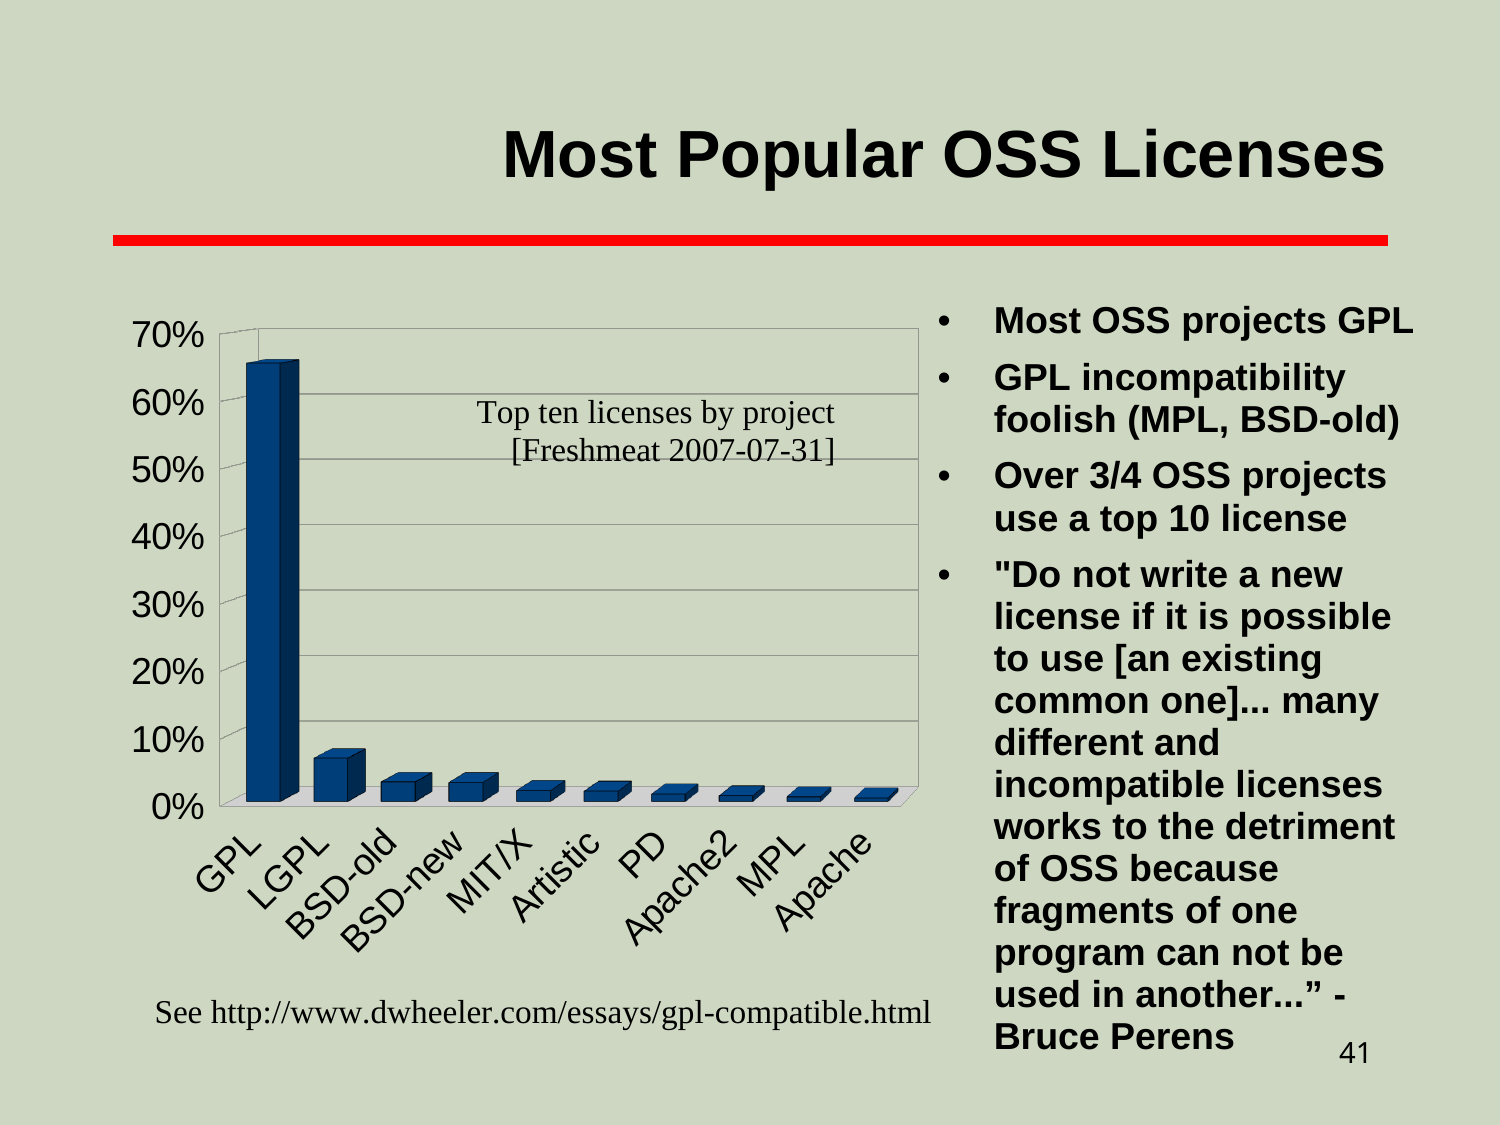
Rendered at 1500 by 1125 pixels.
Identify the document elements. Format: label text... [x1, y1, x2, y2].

text_box Top ten licenses by project [Freshmeat 2007-07-31] [375, 375, 826, 488]
title Most Popular OSS Licenses [337, 85, 1388, 224]
chart [111, 299, 937, 976]
list Most OSS projects GPL GPL incompatibility foolish (MPL, BSD-old) Over 3/4 OSS projects use a top 10 license "Do not write a new license if it is possible to use [an existing common one]... many different and incompatible licenses works to the detriment of OSS because fragments of one program can not be used in another...” - Bruce Perens [937, 299, 1426, 1084]
text_box See http://www.dwheeler.com/essays/gpl-compatible.html [150, 975, 938, 1051]
